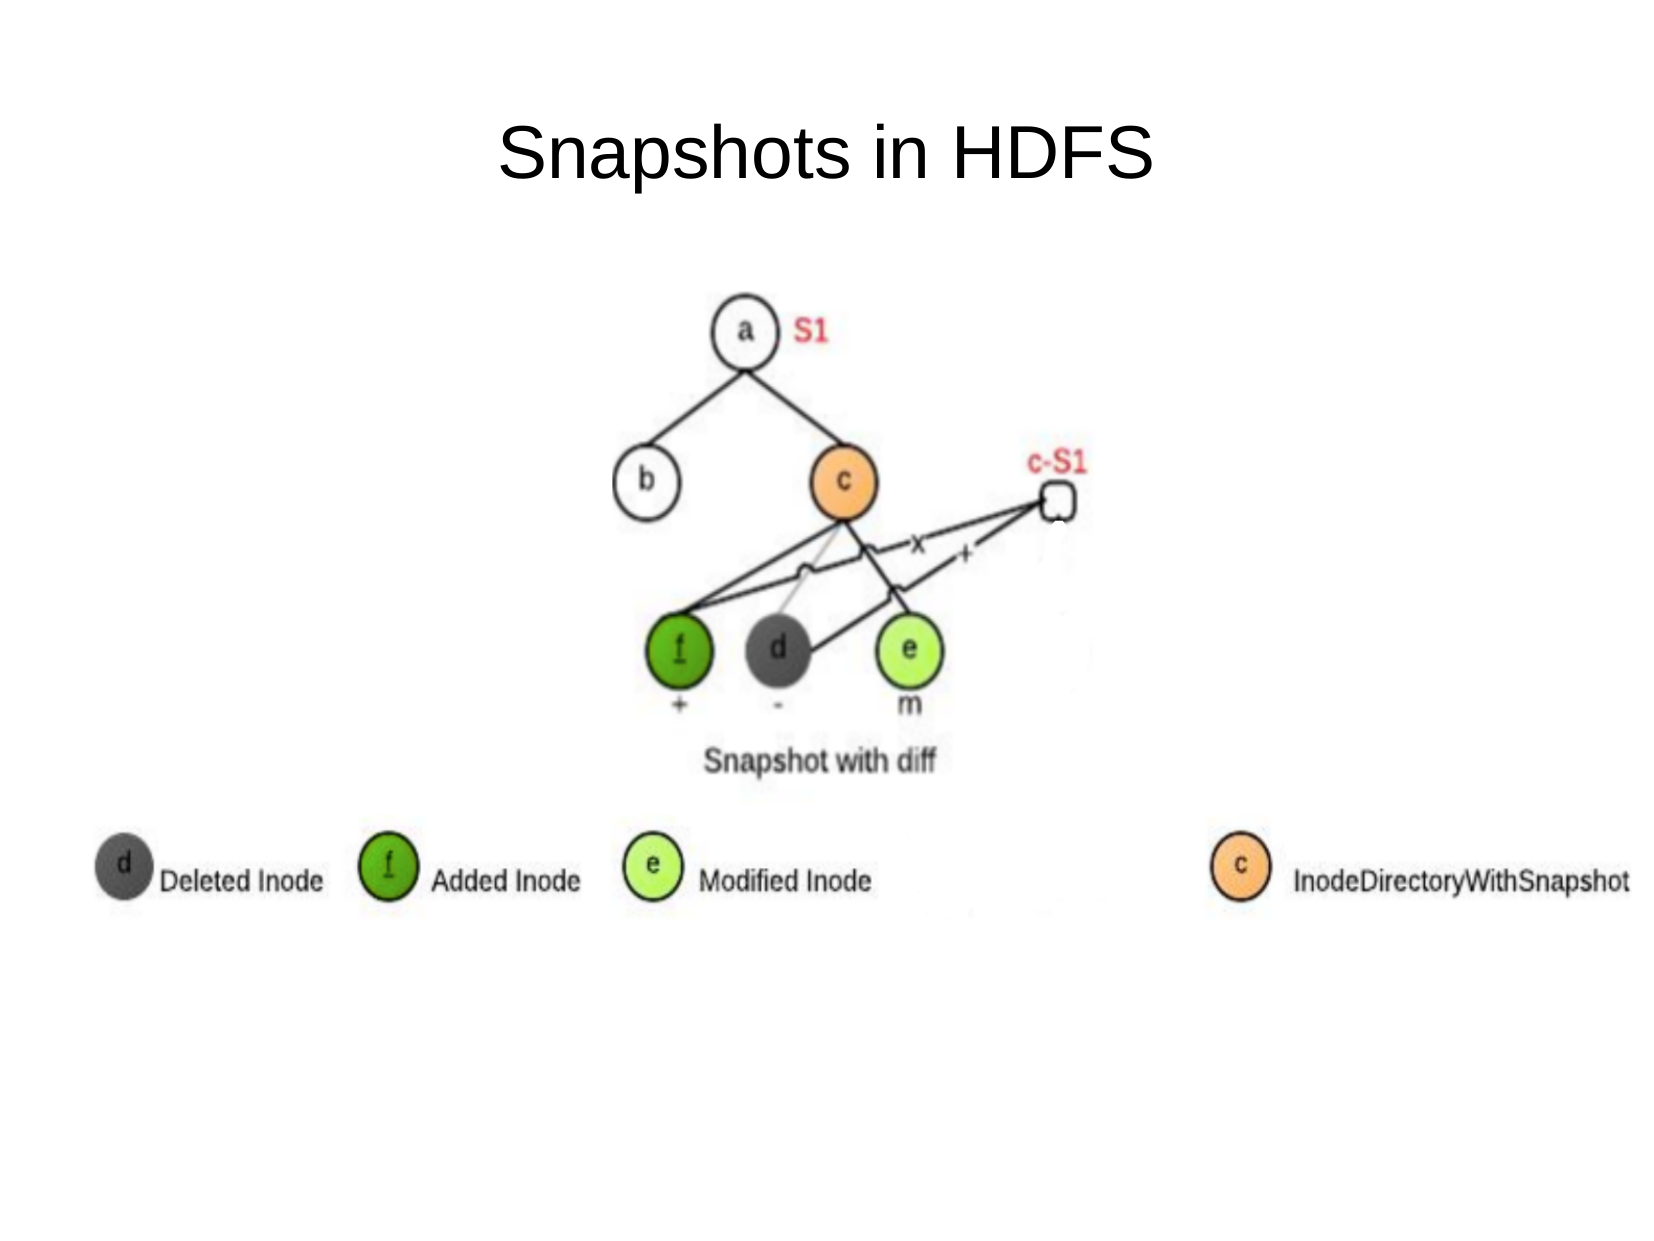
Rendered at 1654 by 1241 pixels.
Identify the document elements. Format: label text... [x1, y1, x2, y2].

title Snapshots in HDFS [82, 68, 1571, 237]
picture [59, 259, 1654, 923]
